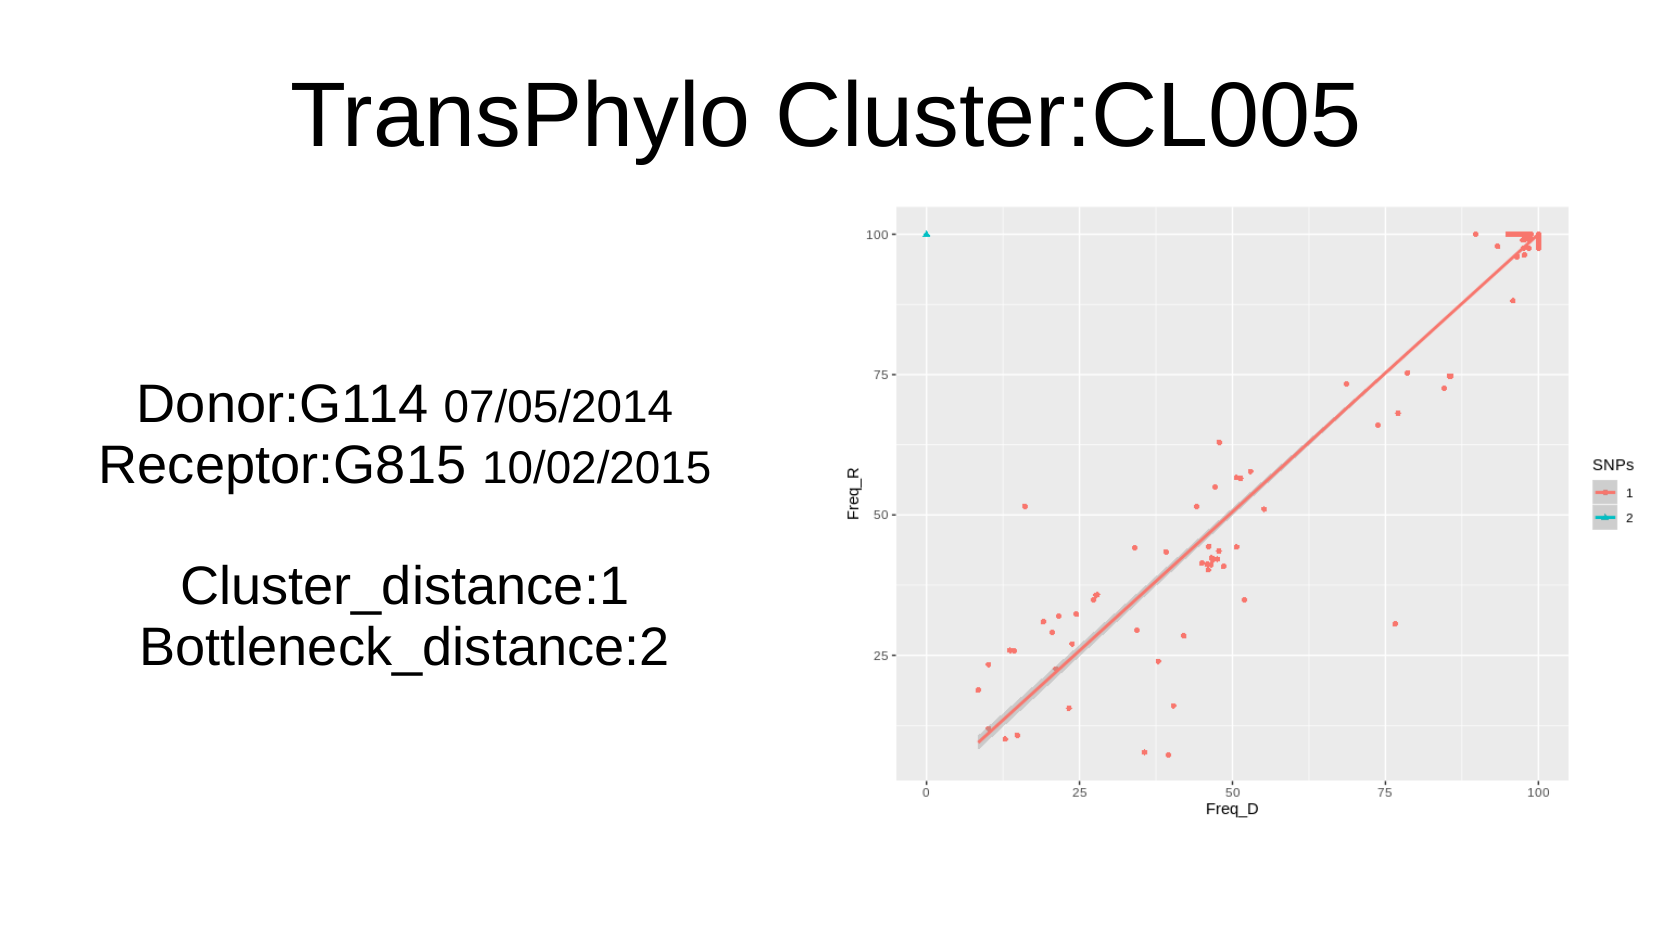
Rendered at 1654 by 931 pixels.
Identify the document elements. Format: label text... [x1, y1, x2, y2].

title TransPhylo Cluster:CL005 [82, 37, 1571, 193]
text_box Donor:G114 07/05/2014 Receptor:G815 10/02/2015 Cluster_distance:1 Bottleneck_distance:2 [30, 255, 781, 796]
picture [840, 199, 1650, 826]
